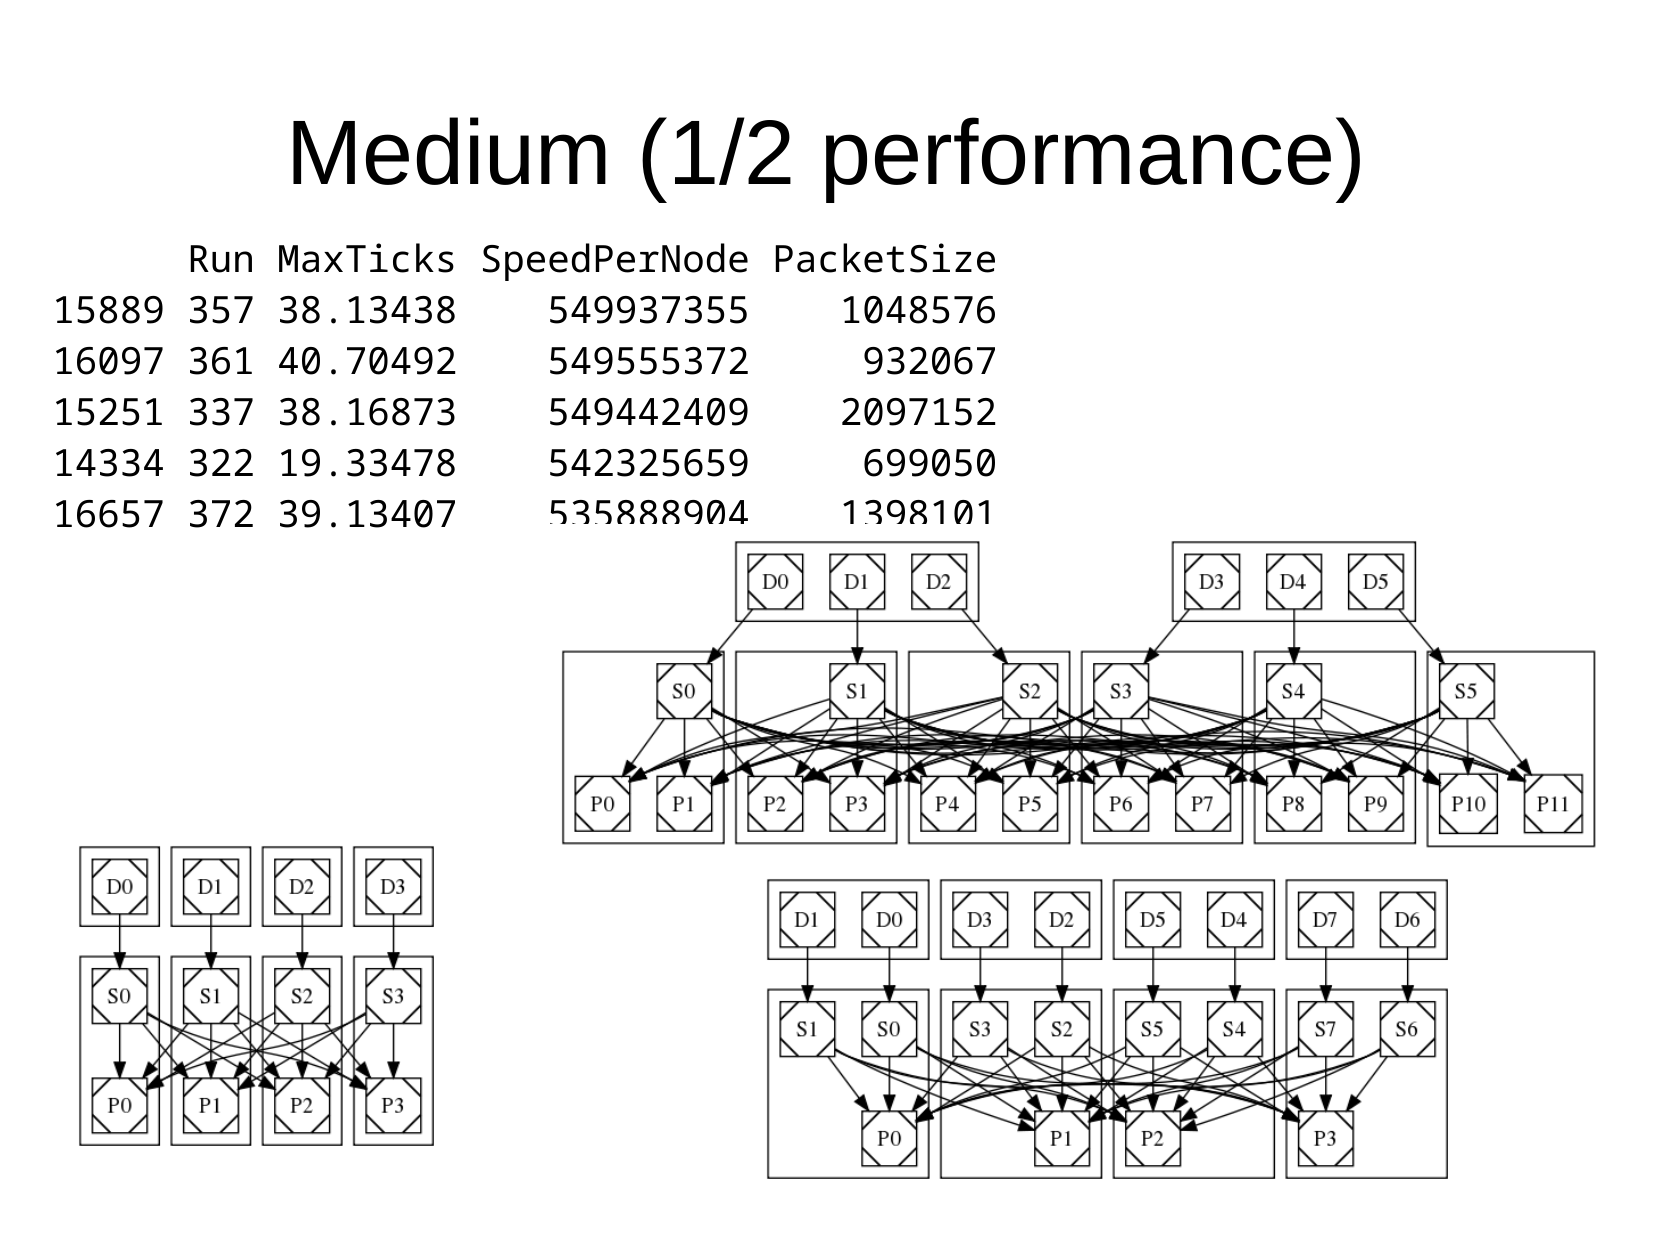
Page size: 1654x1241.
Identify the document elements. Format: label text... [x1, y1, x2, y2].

text_box Run MaxTicks SpeedPerNode PacketSize 15889 357 38.13438 549937355 1048576 16097 361 40.70492 549555372 932067 15251 337 38.16873 549442409 2097152 14334 322 19.33478 542325659 699050 16657 372 39.13407 535888904 1398101 [37, 225, 1051, 501]
picture [62, 829, 451, 1163]
title Medium (1/2 performance) [82, 49, 1571, 257]
picture [545, 524, 1613, 1196]
